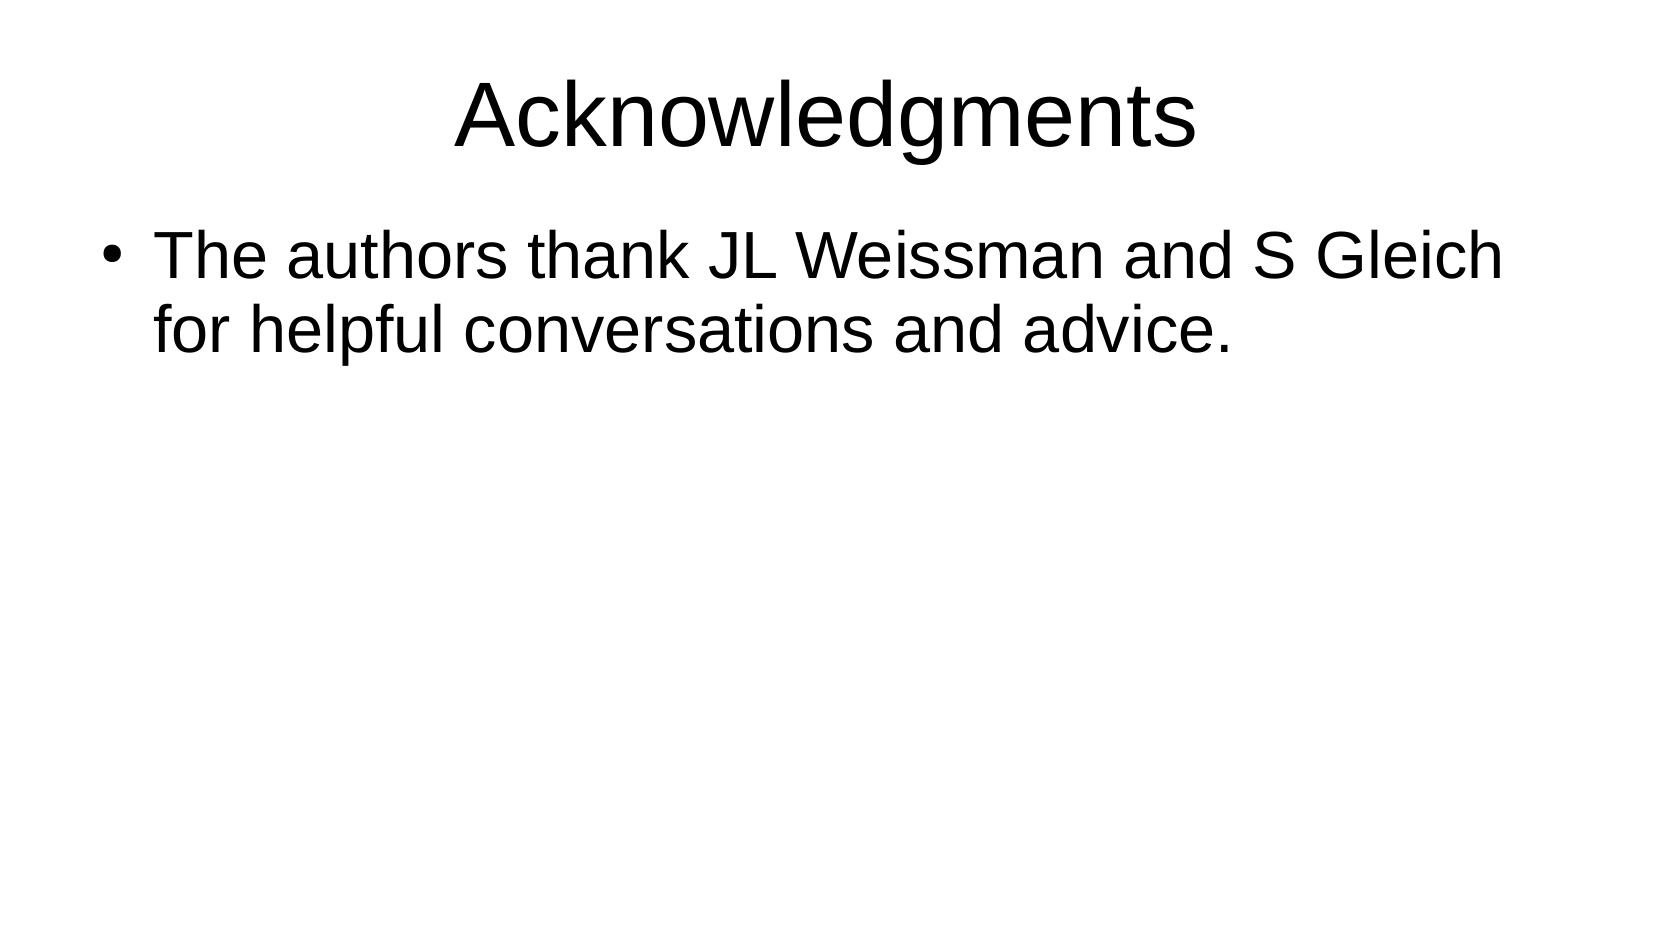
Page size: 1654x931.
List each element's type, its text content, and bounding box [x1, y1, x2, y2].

list The authors thank JL Weissman and S Gleich for helpful conversations and advice. [82, 217, 1571, 758]
title Acknowledgments [82, 37, 1571, 193]
